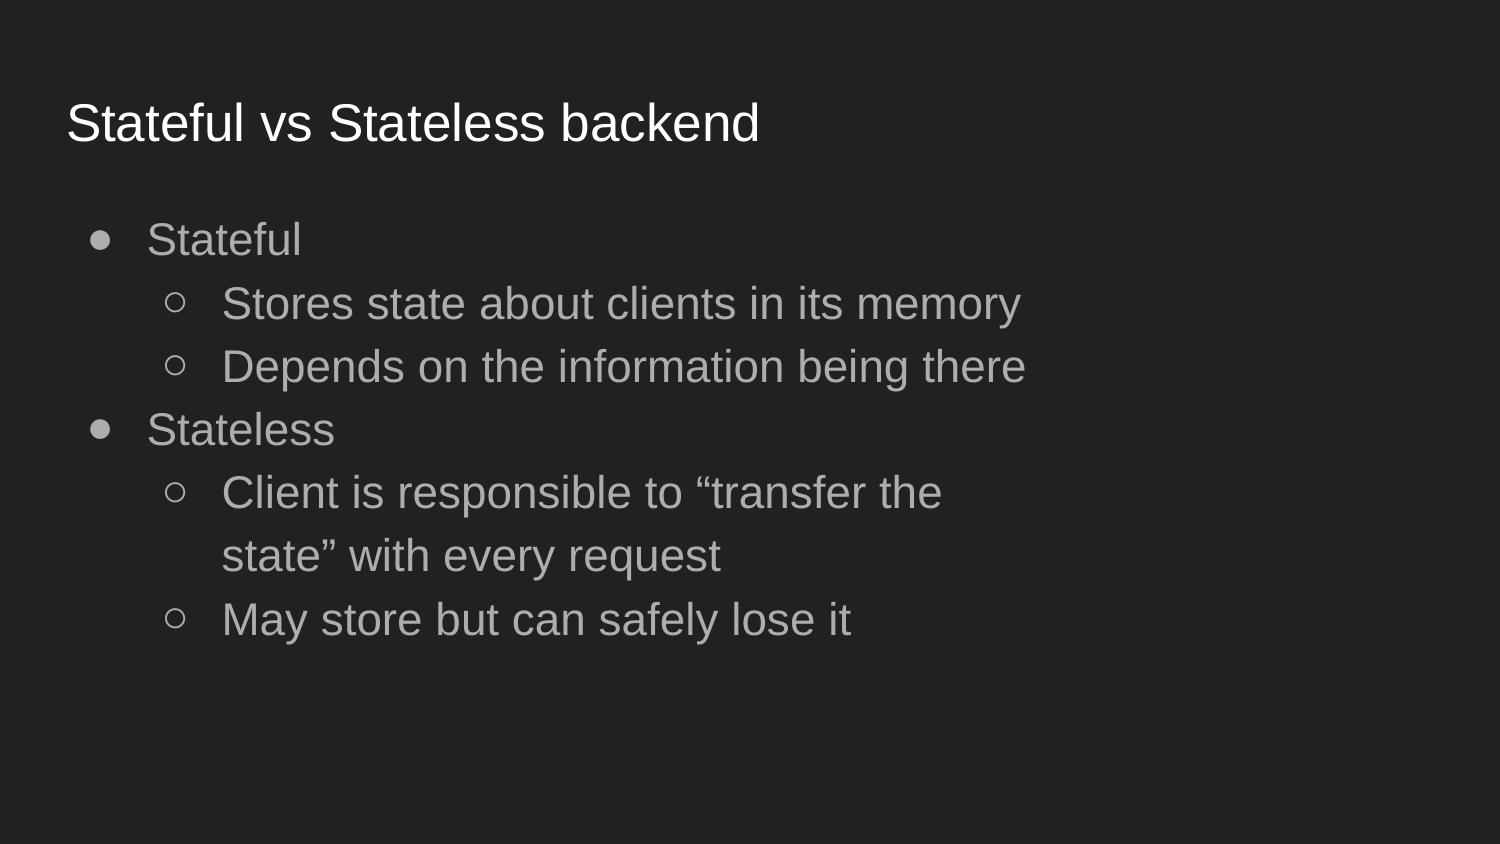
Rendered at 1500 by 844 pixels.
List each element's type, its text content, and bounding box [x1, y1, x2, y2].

title Stateful vs Stateless backend [51, 72, 1449, 167]
list Stateful Stores state about clients in its memory Depends on the information being there Stateless Client is responsible to “transfer the state” with every request May store but can safely lose it [56, 186, 1076, 777]
